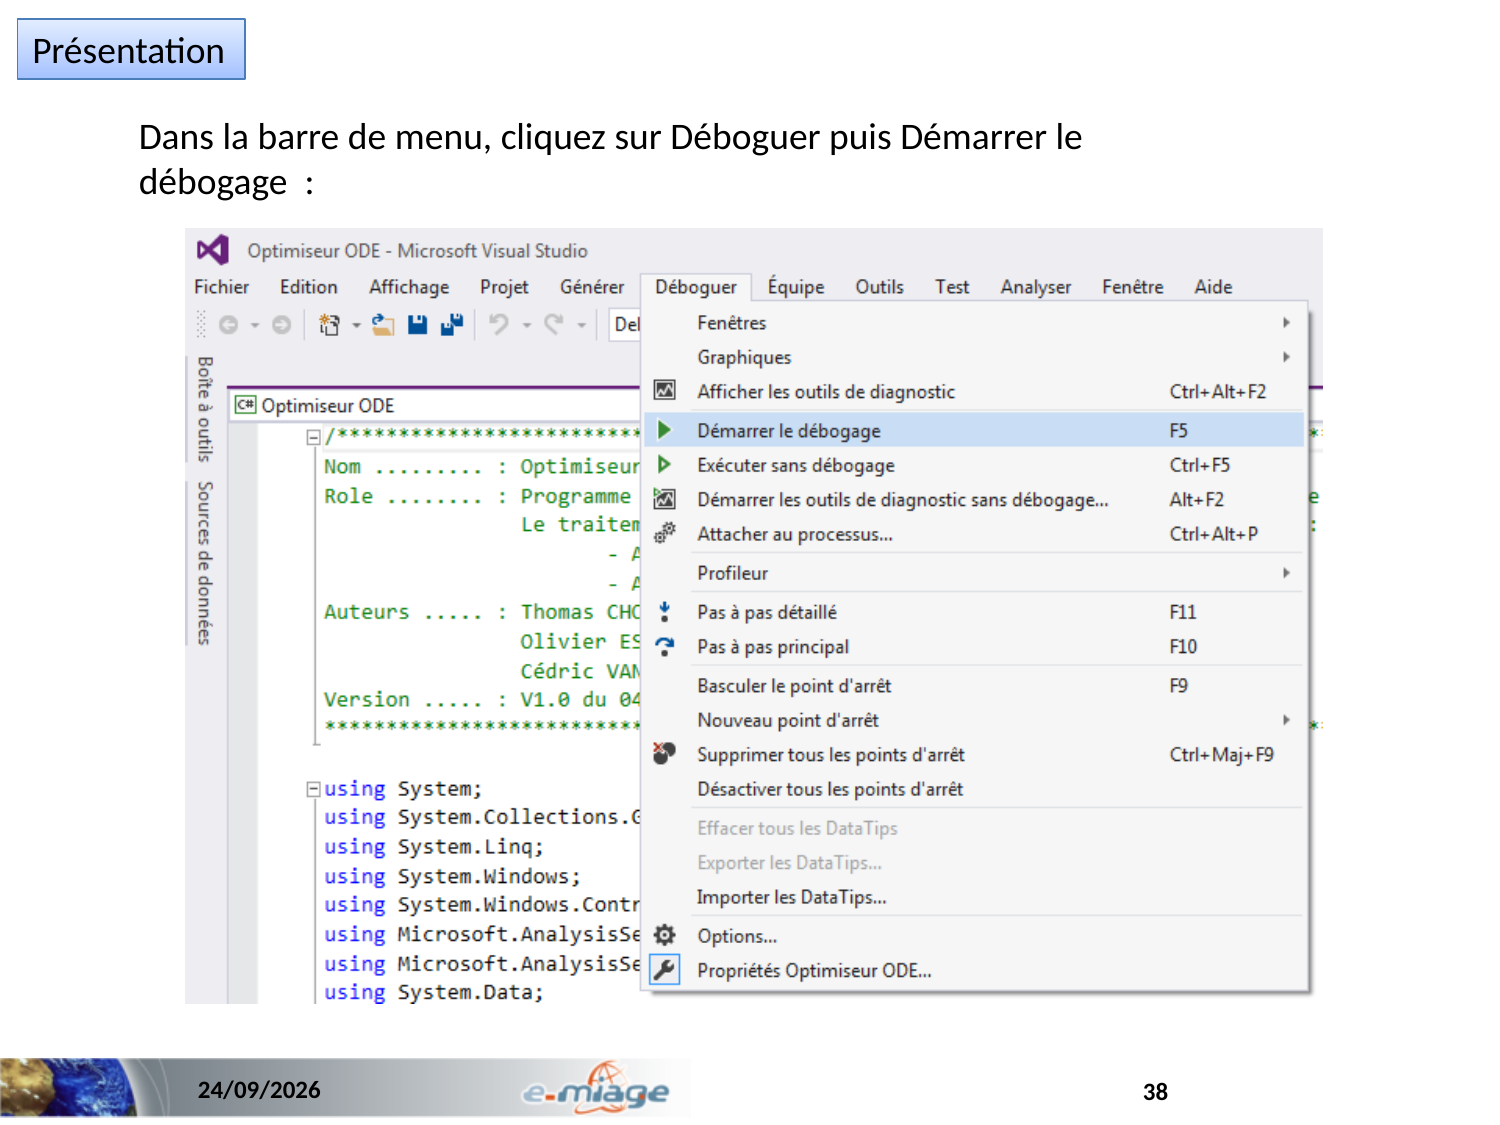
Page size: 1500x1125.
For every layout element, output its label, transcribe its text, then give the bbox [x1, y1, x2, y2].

text_box Présentation [17, 19, 245, 79]
text_box Dans la barre de menu, cliquez sur Déboguer puis Démarrer le débogage : [123, 104, 1137, 210]
picture [185, 228, 1323, 1004]
picture [0, 1058, 691, 1118]
